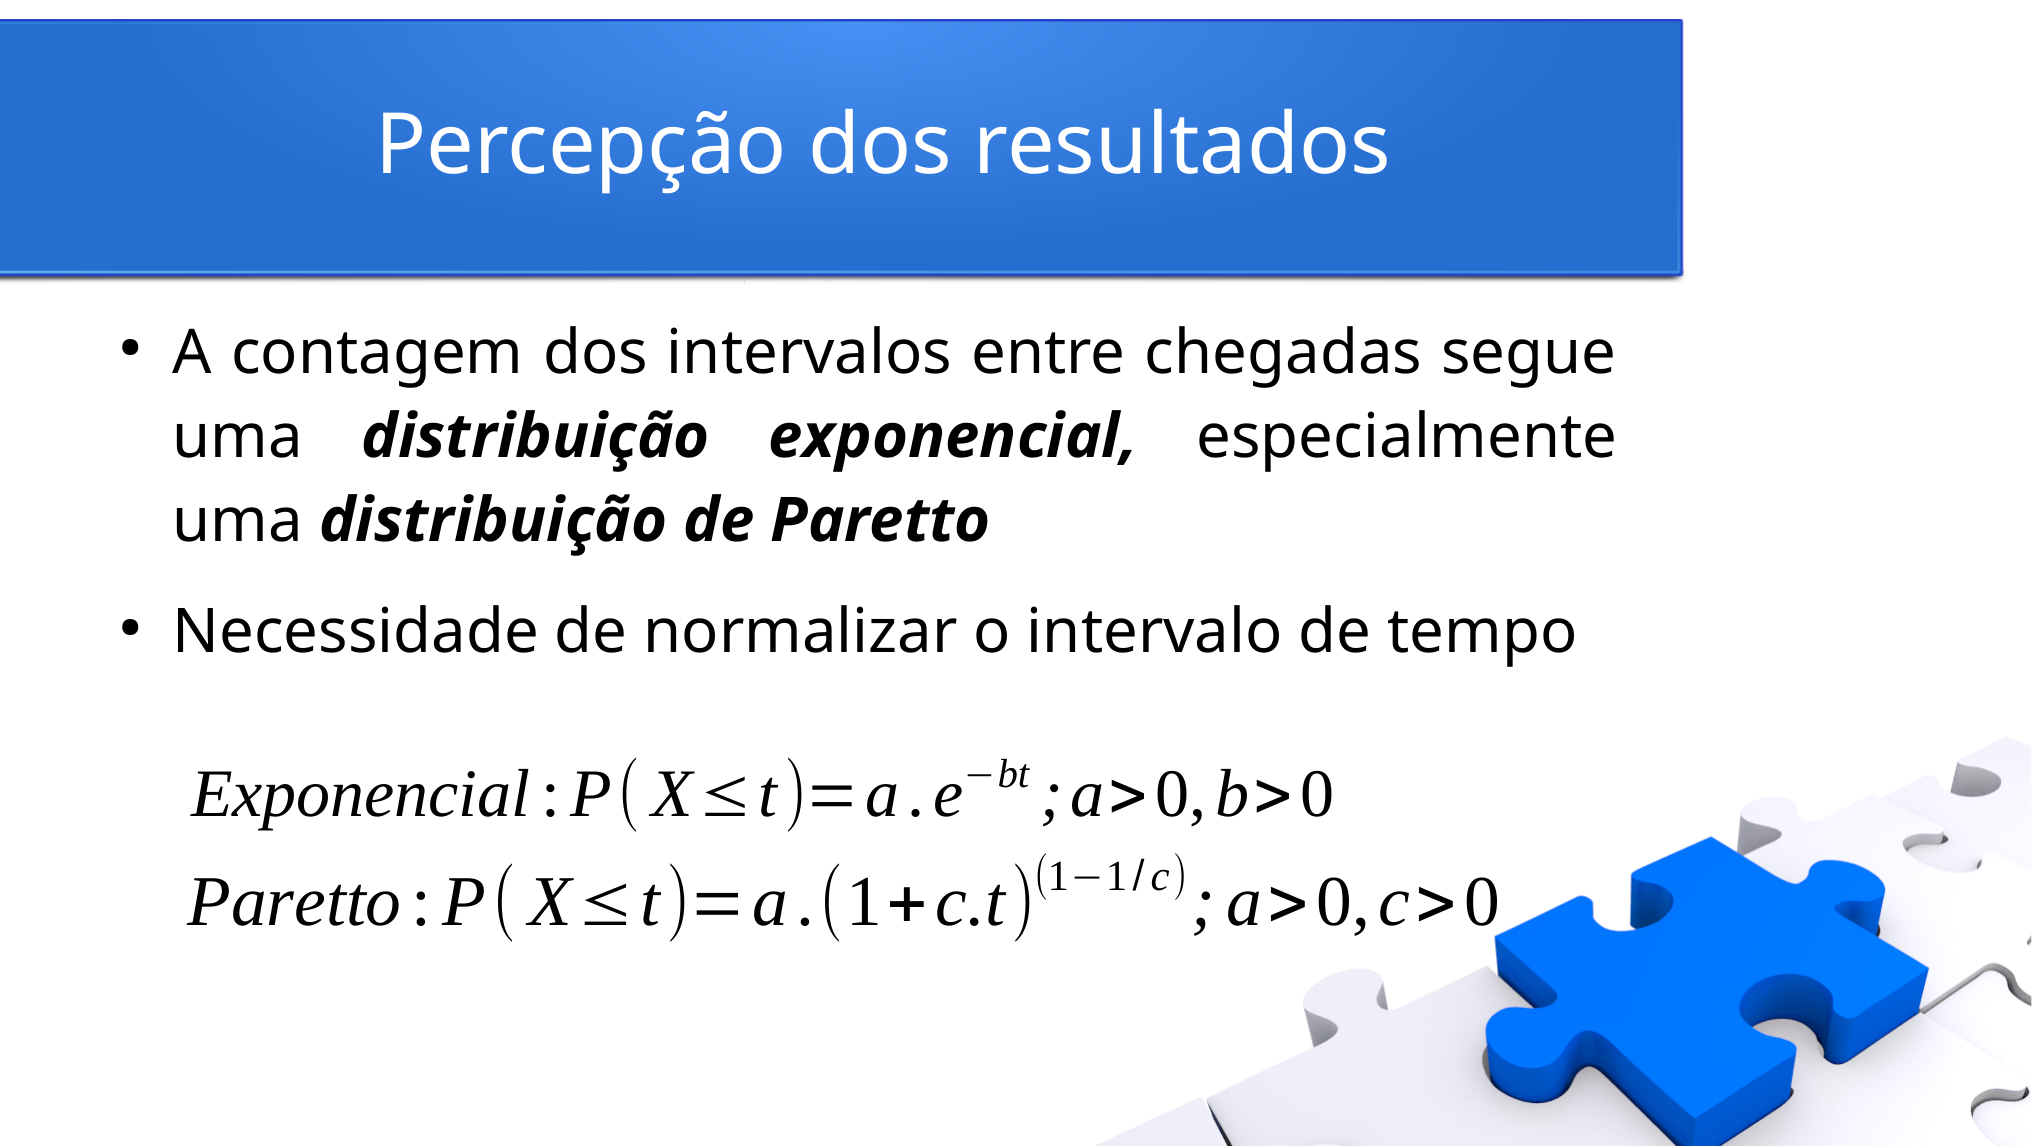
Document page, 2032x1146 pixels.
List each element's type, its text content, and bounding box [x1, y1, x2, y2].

chart [169, 748, 1351, 839]
chart [165, 849, 1518, 945]
picture [1071, 605, 2032, 1146]
list A contagem dos intervalos entre chegadas segue uma distribuição exponencial, especialmente uma distribuição de Paretto Necessidade de normalizar o intervalo de tempo [101, 307, 1619, 972]
title Percepção dos resultados [101, 45, 1666, 237]
picture [0, 19, 1689, 284]
